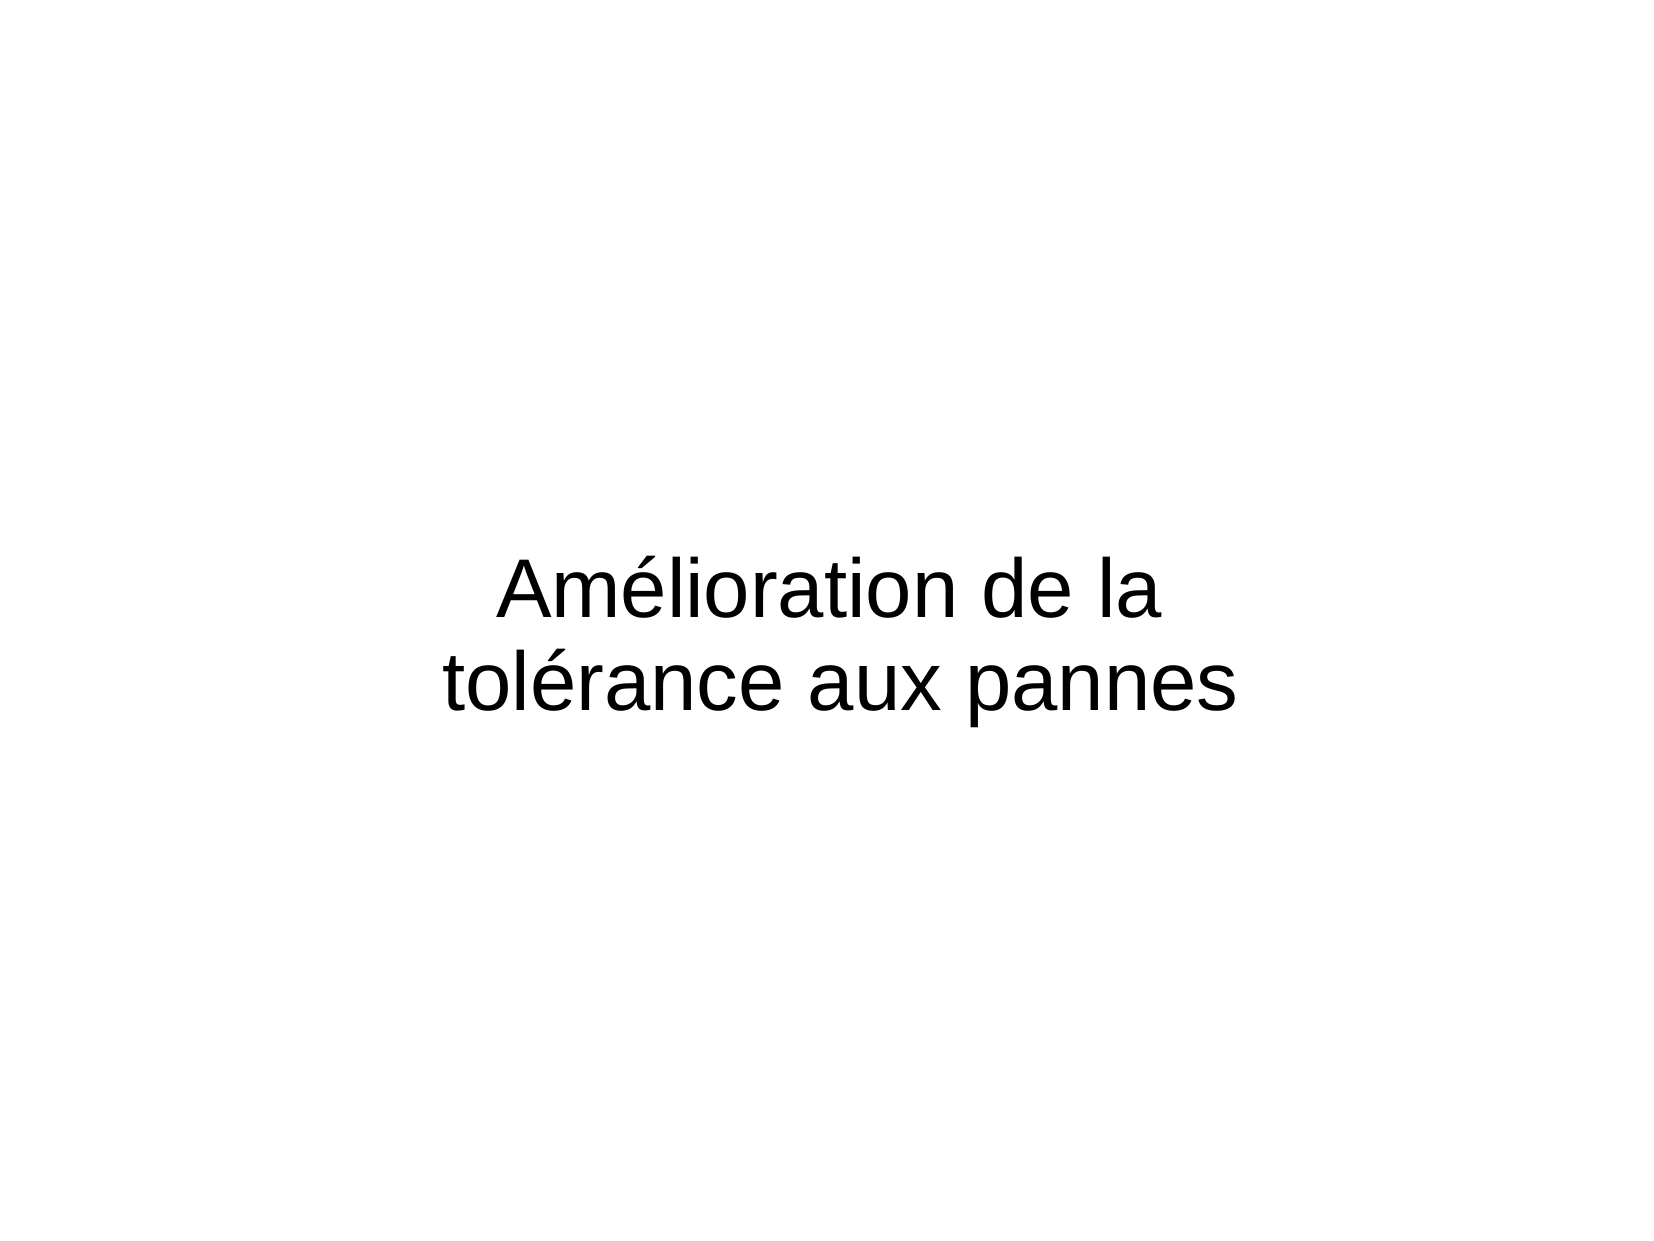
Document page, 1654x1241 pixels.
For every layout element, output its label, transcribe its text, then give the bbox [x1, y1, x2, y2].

text_box Amélioration de la tolérance aux pannes [401, 531, 1376, 739]
